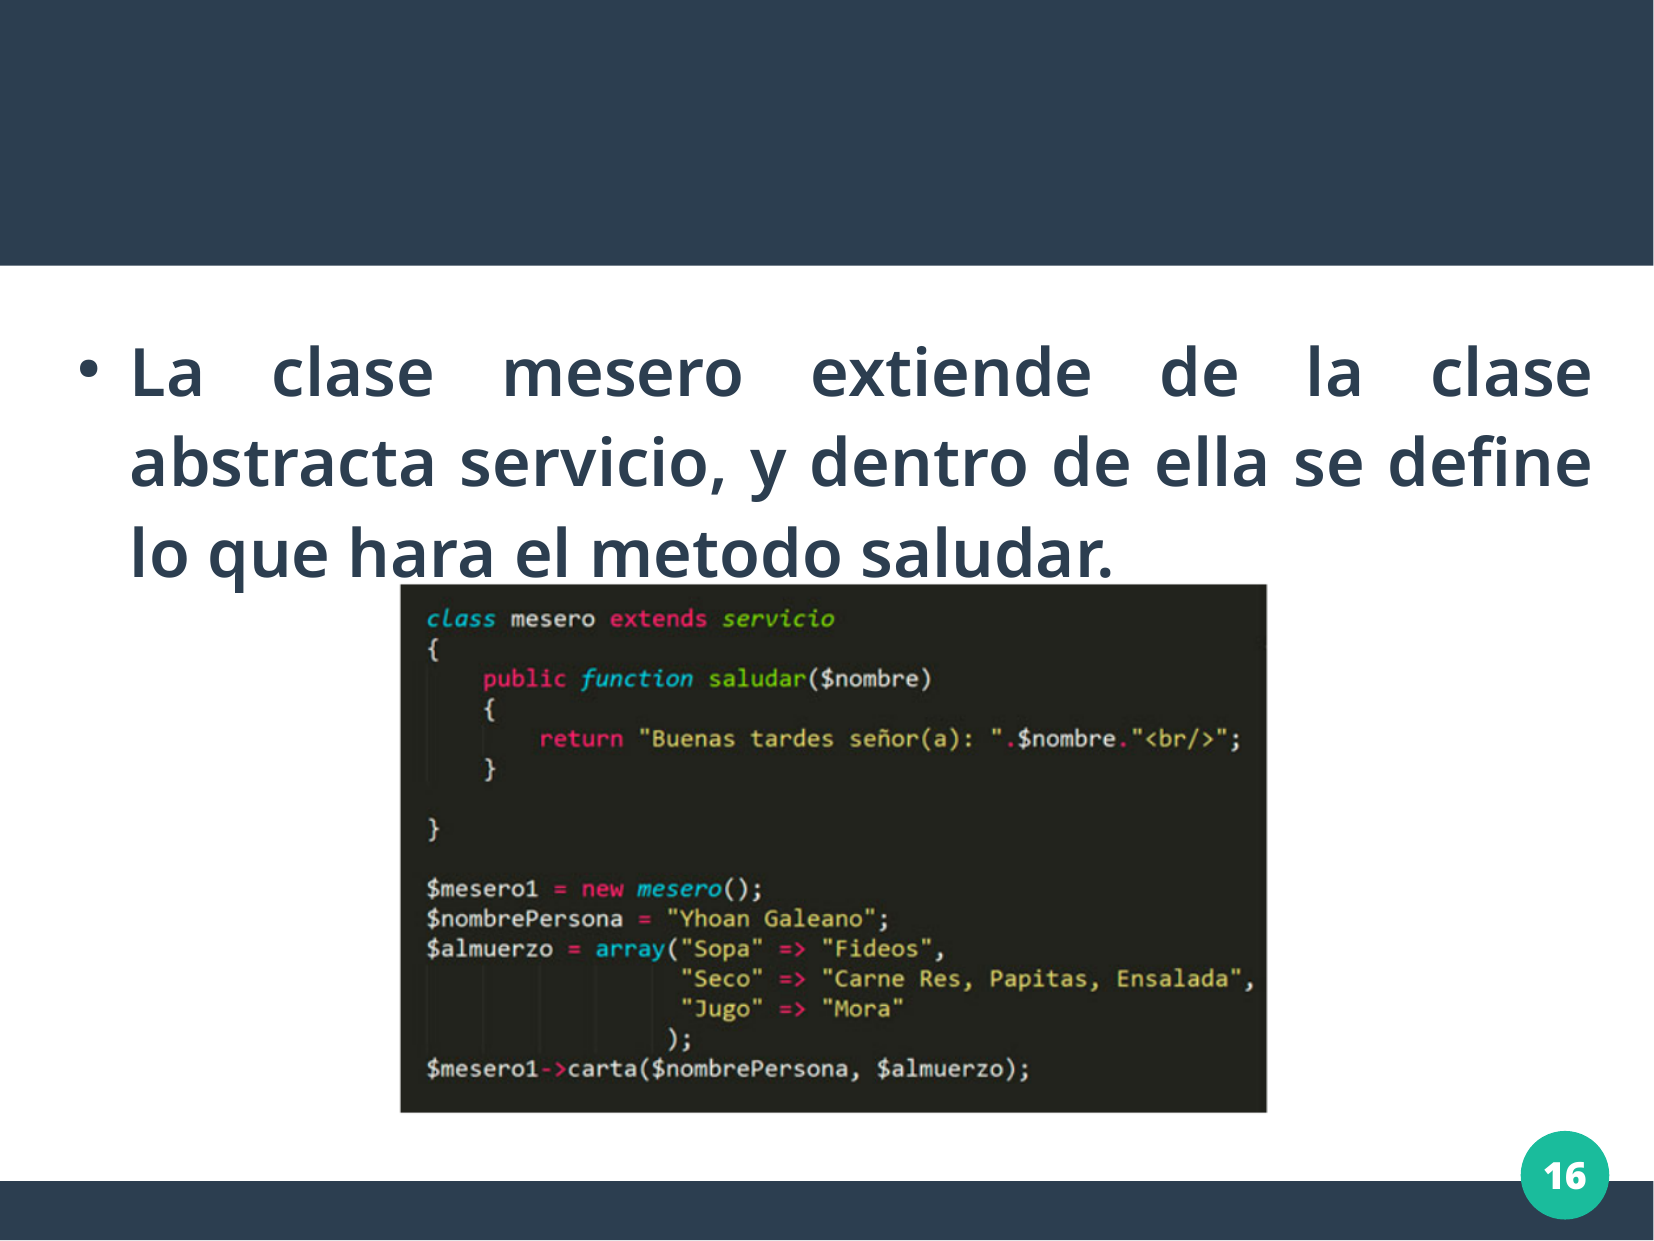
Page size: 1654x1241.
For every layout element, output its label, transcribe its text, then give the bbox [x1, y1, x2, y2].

list La clase mesero extiende de la clase abstracta servicio, y dentro de ella se define lo que hara el metodo saludar. [59, 324, 1595, 1152]
picture [389, 578, 1277, 1123]
